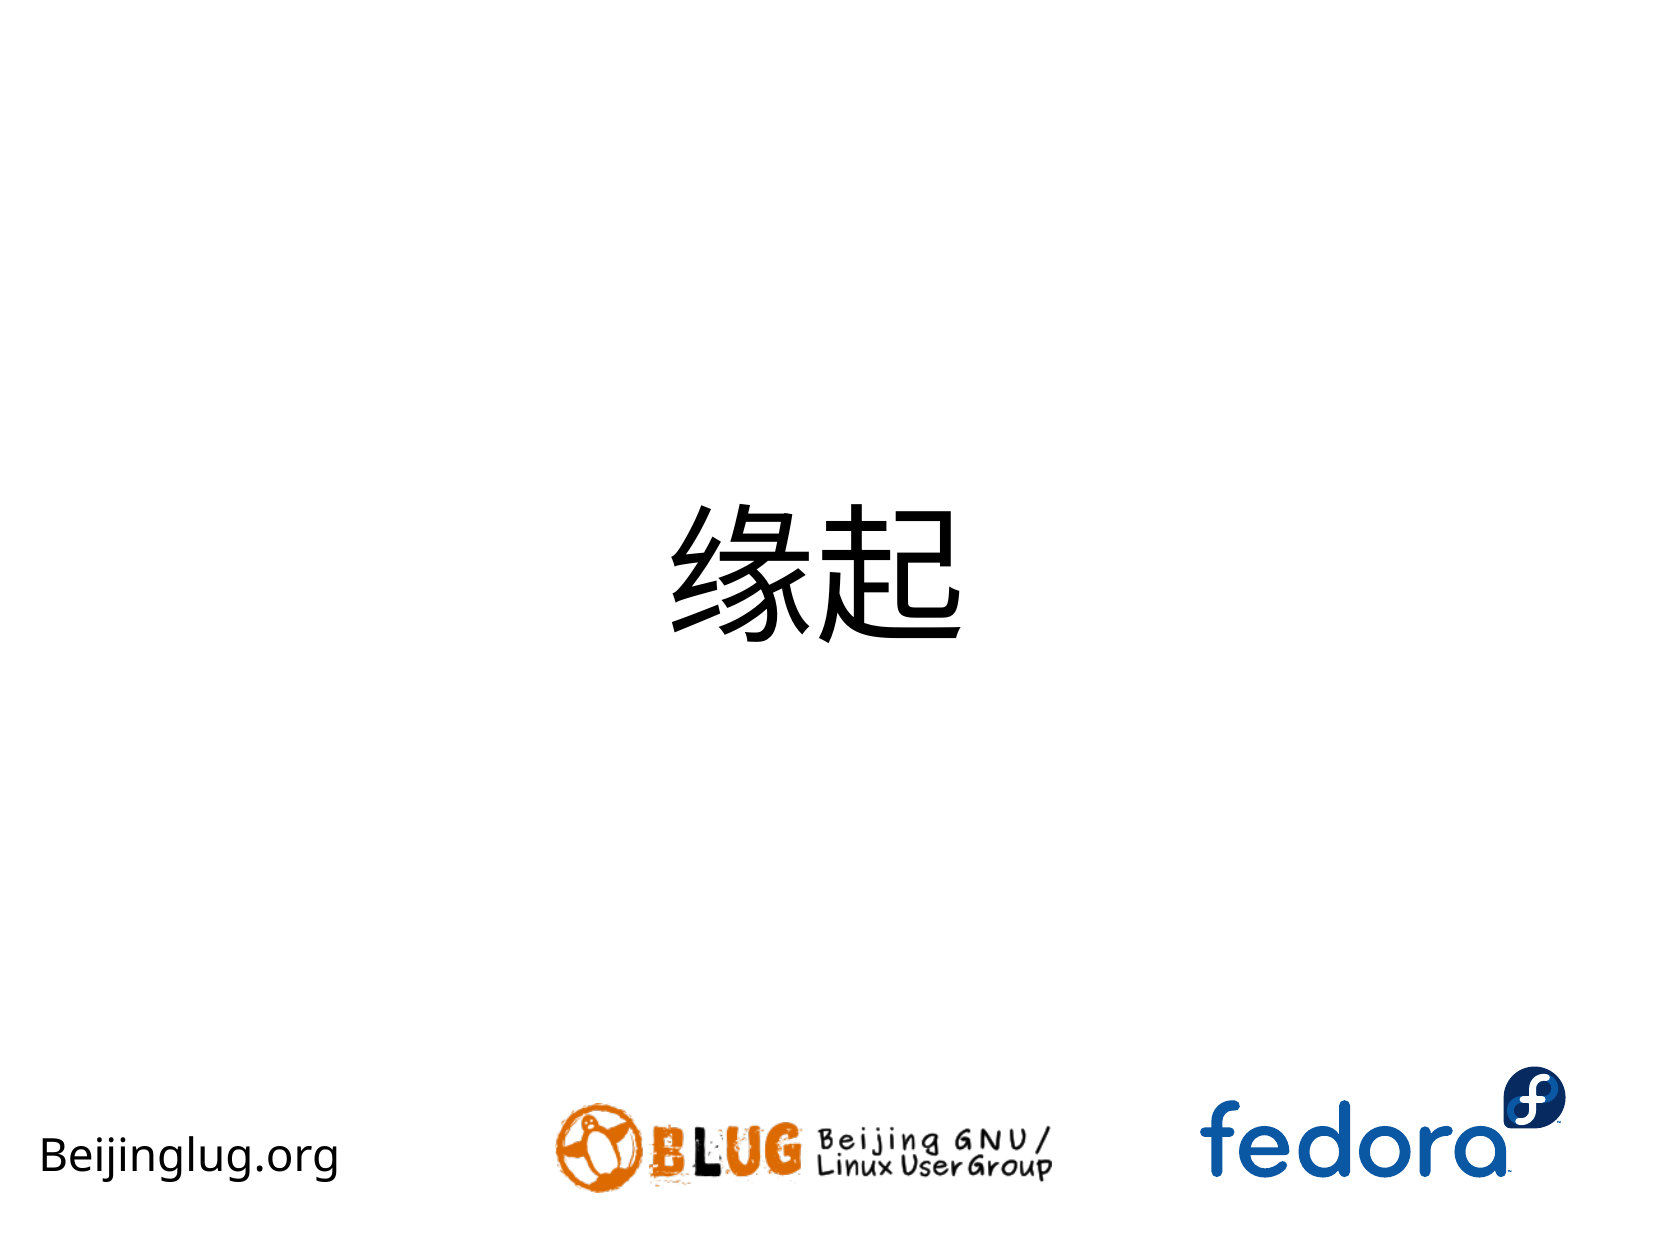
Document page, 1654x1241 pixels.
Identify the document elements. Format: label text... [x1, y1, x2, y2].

picture [555, 1103, 1052, 1193]
text_box 缘起 [650, 448, 981, 686]
